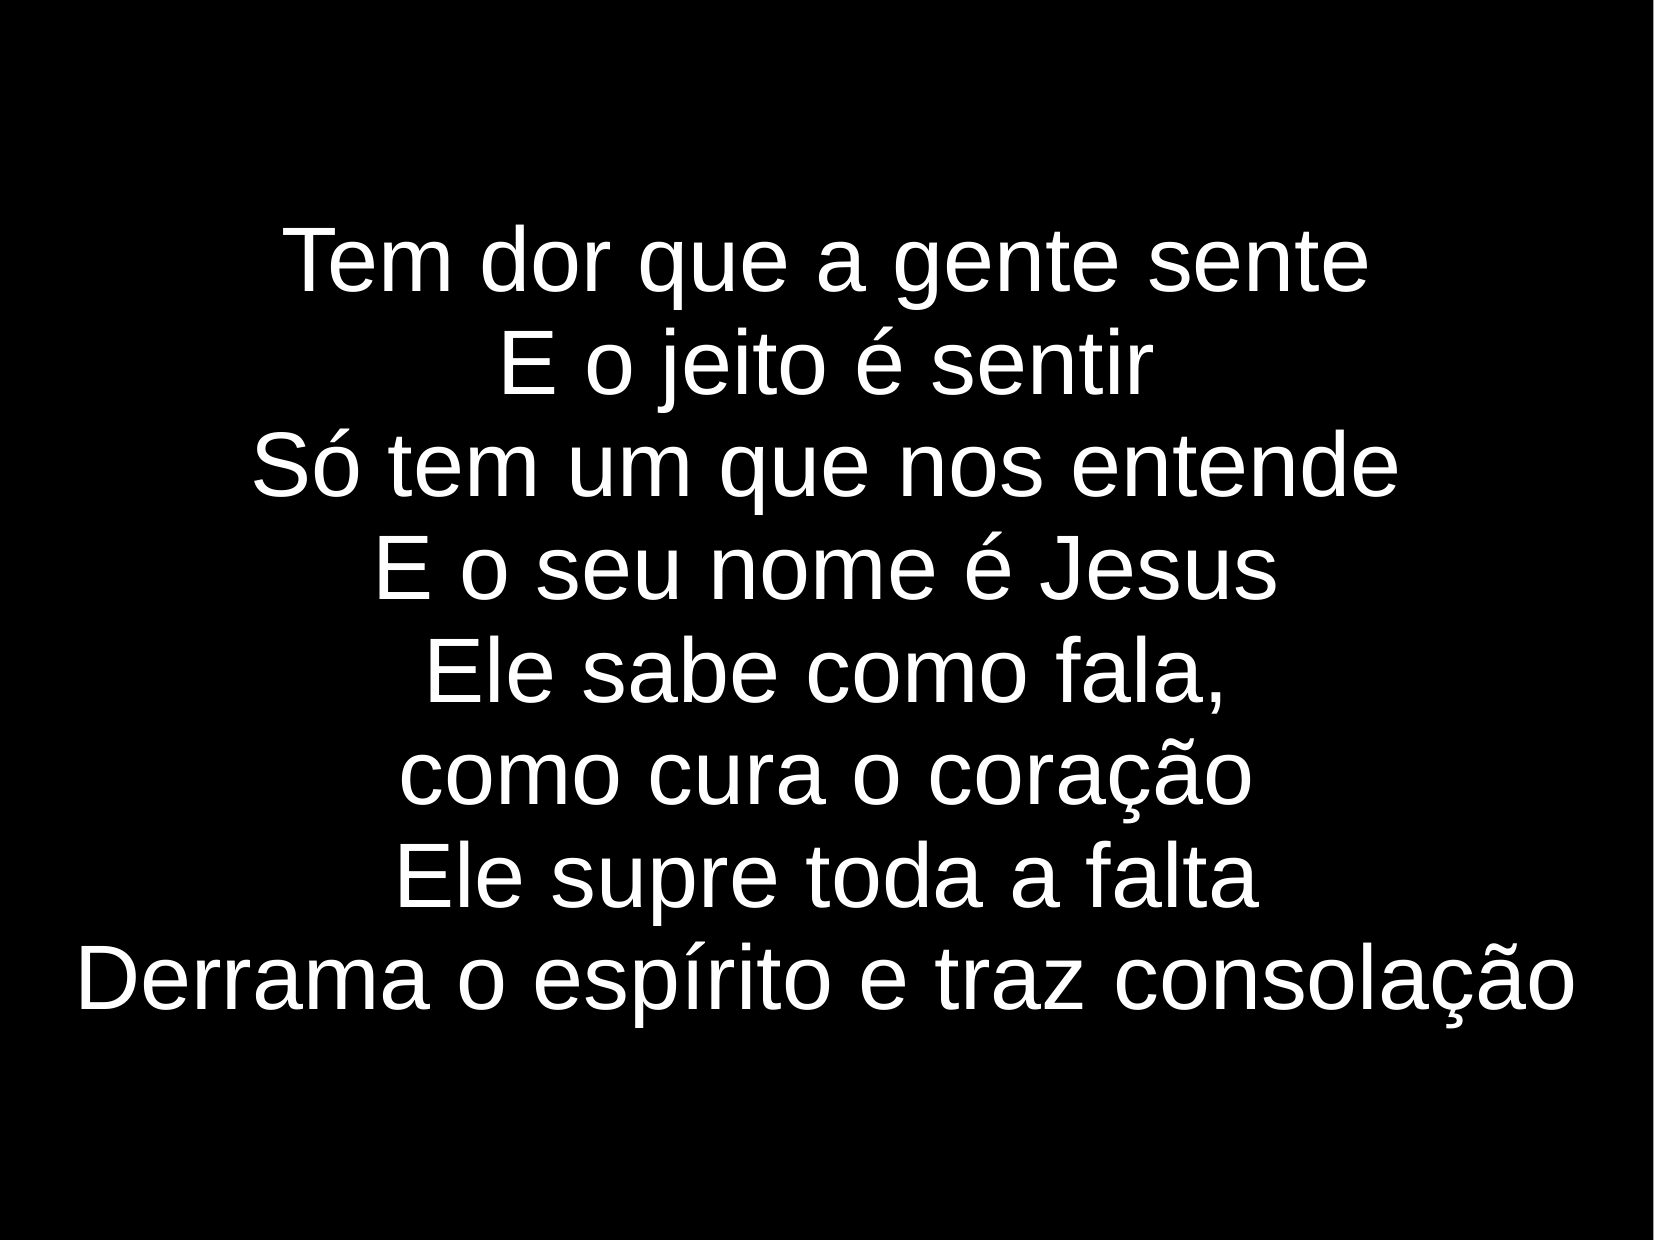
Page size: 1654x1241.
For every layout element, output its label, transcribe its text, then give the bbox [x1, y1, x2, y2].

subtitle Tem dor que a gente sente E o jeito é sentir Só tem um que nos entende E o seu nome é Jesus Ele sabe como fala, como cura o coração Ele supre toda a falta Derrama o espírito e traz consolação [59, 35, 1595, 1203]
